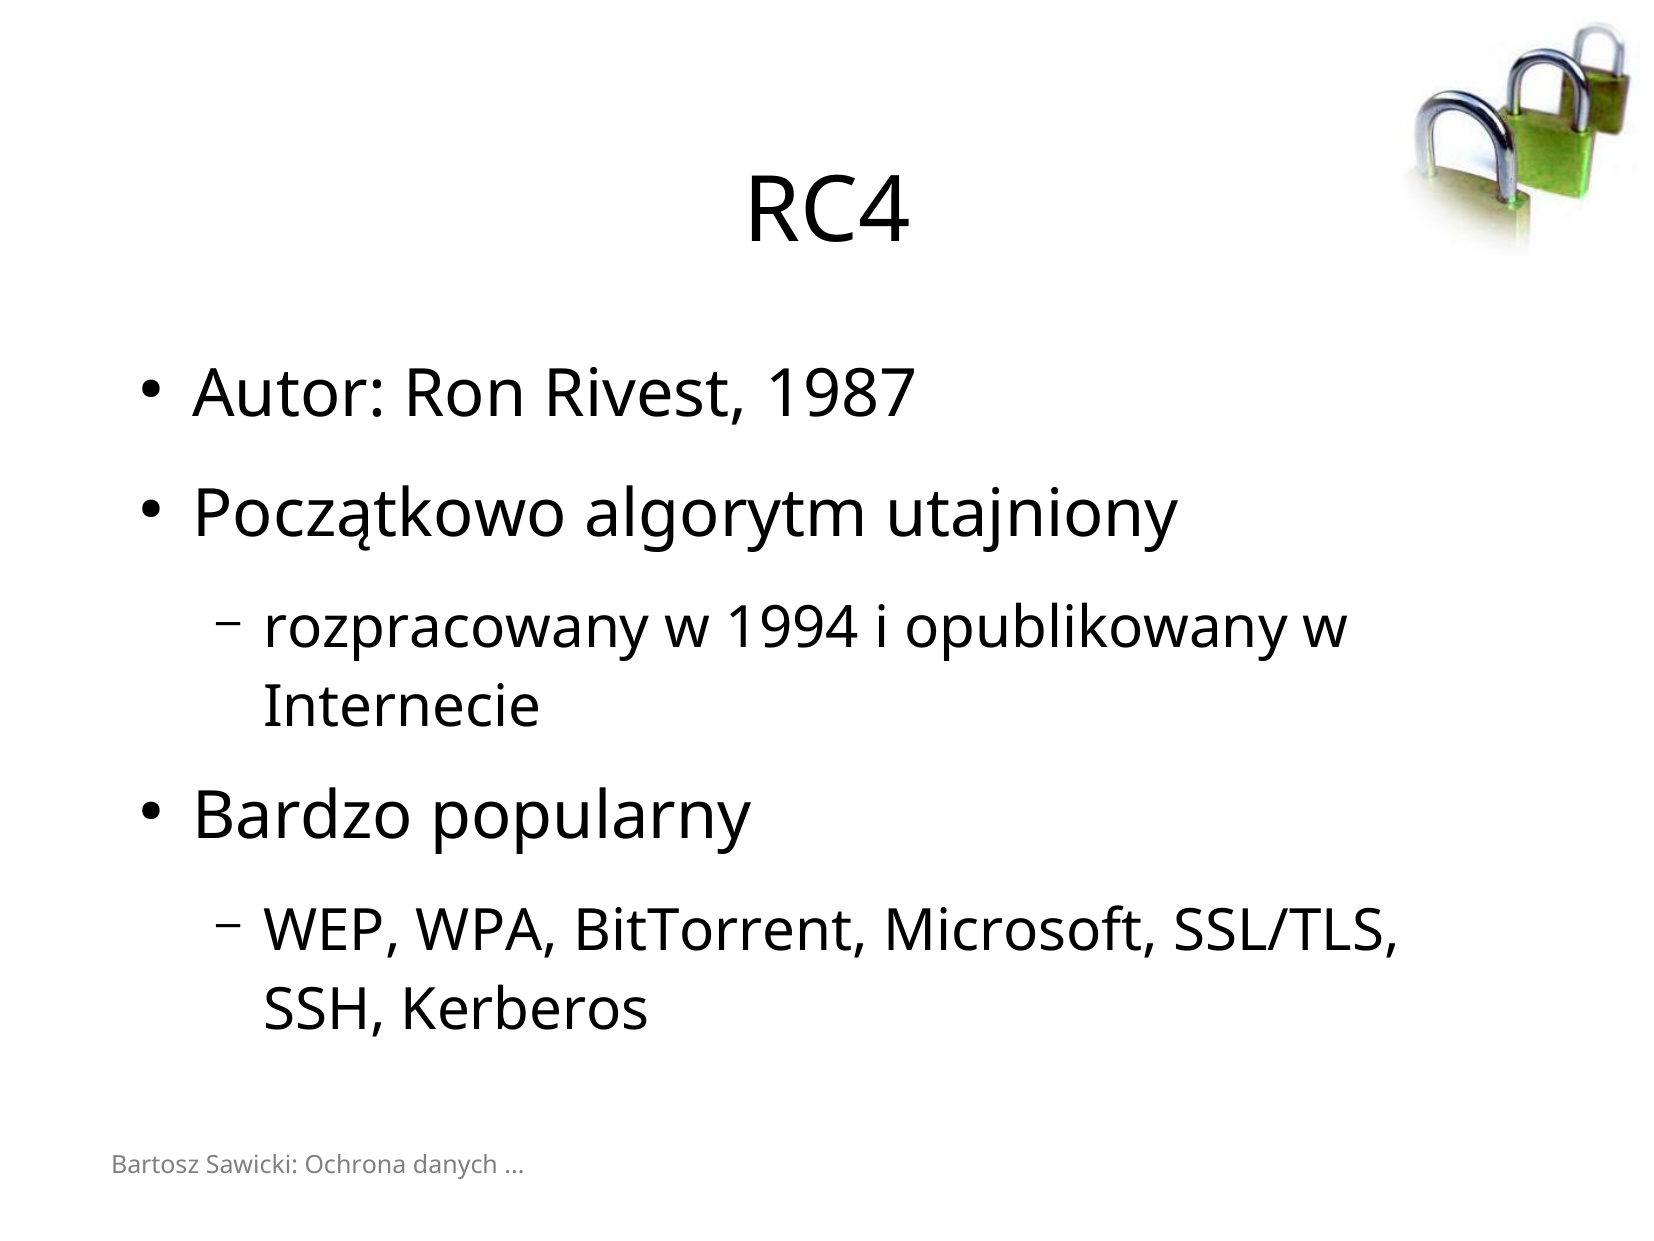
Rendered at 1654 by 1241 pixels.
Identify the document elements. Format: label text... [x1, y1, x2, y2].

picture [1385, 14, 1640, 266]
list Autor: Ron Rivest, 1987 Początkowo algorytm utajniony rozpracowany w 1994 i opublikowany w Internecie Bardzo popularny WEP, WPA, BitTorrent, Microsoft, SSL/TLS, SSH, Kerberos [121, 344, 1534, 1127]
title RC4 [121, 102, 1534, 311]
